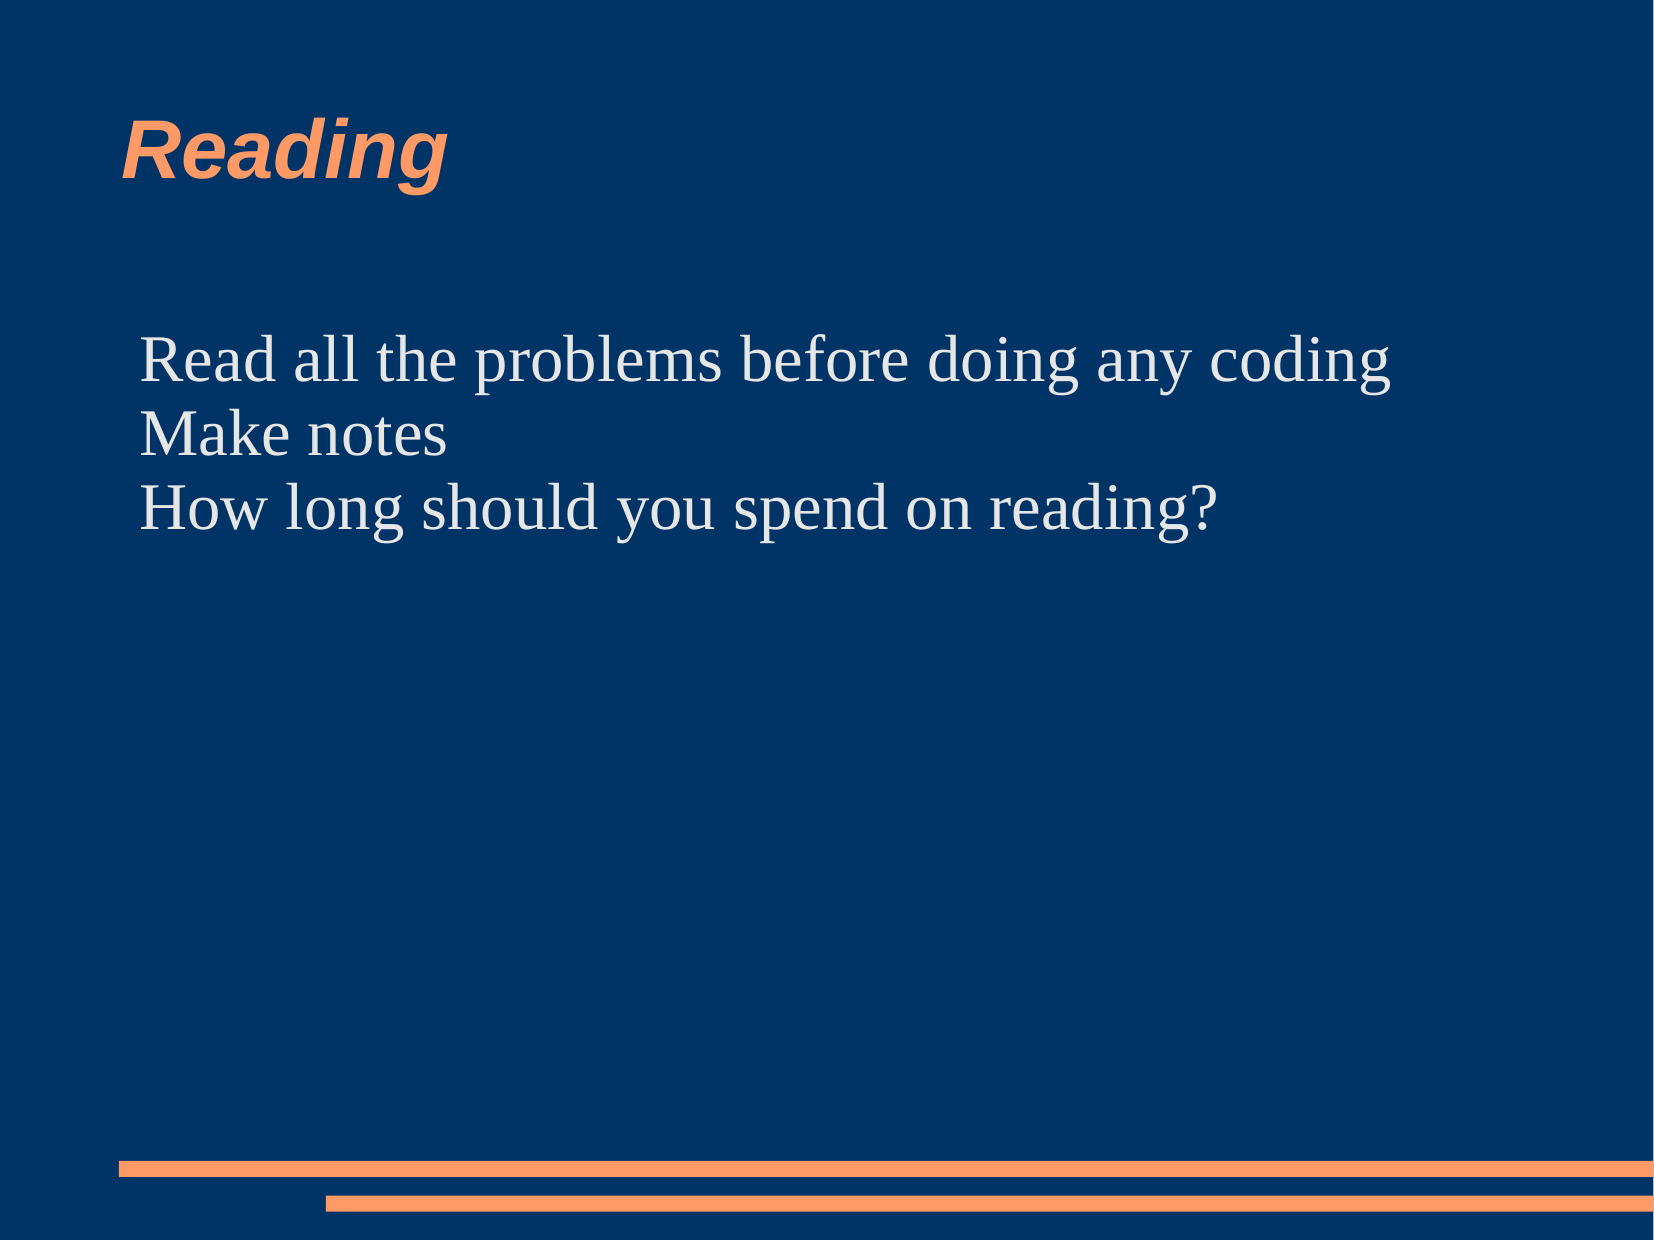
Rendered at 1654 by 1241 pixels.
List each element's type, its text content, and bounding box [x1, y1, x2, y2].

list Read all the problems before doing any coding Make notes How long should you spend on reading? [121, 322, 1561, 1118]
title Reading [121, 53, 1534, 247]
